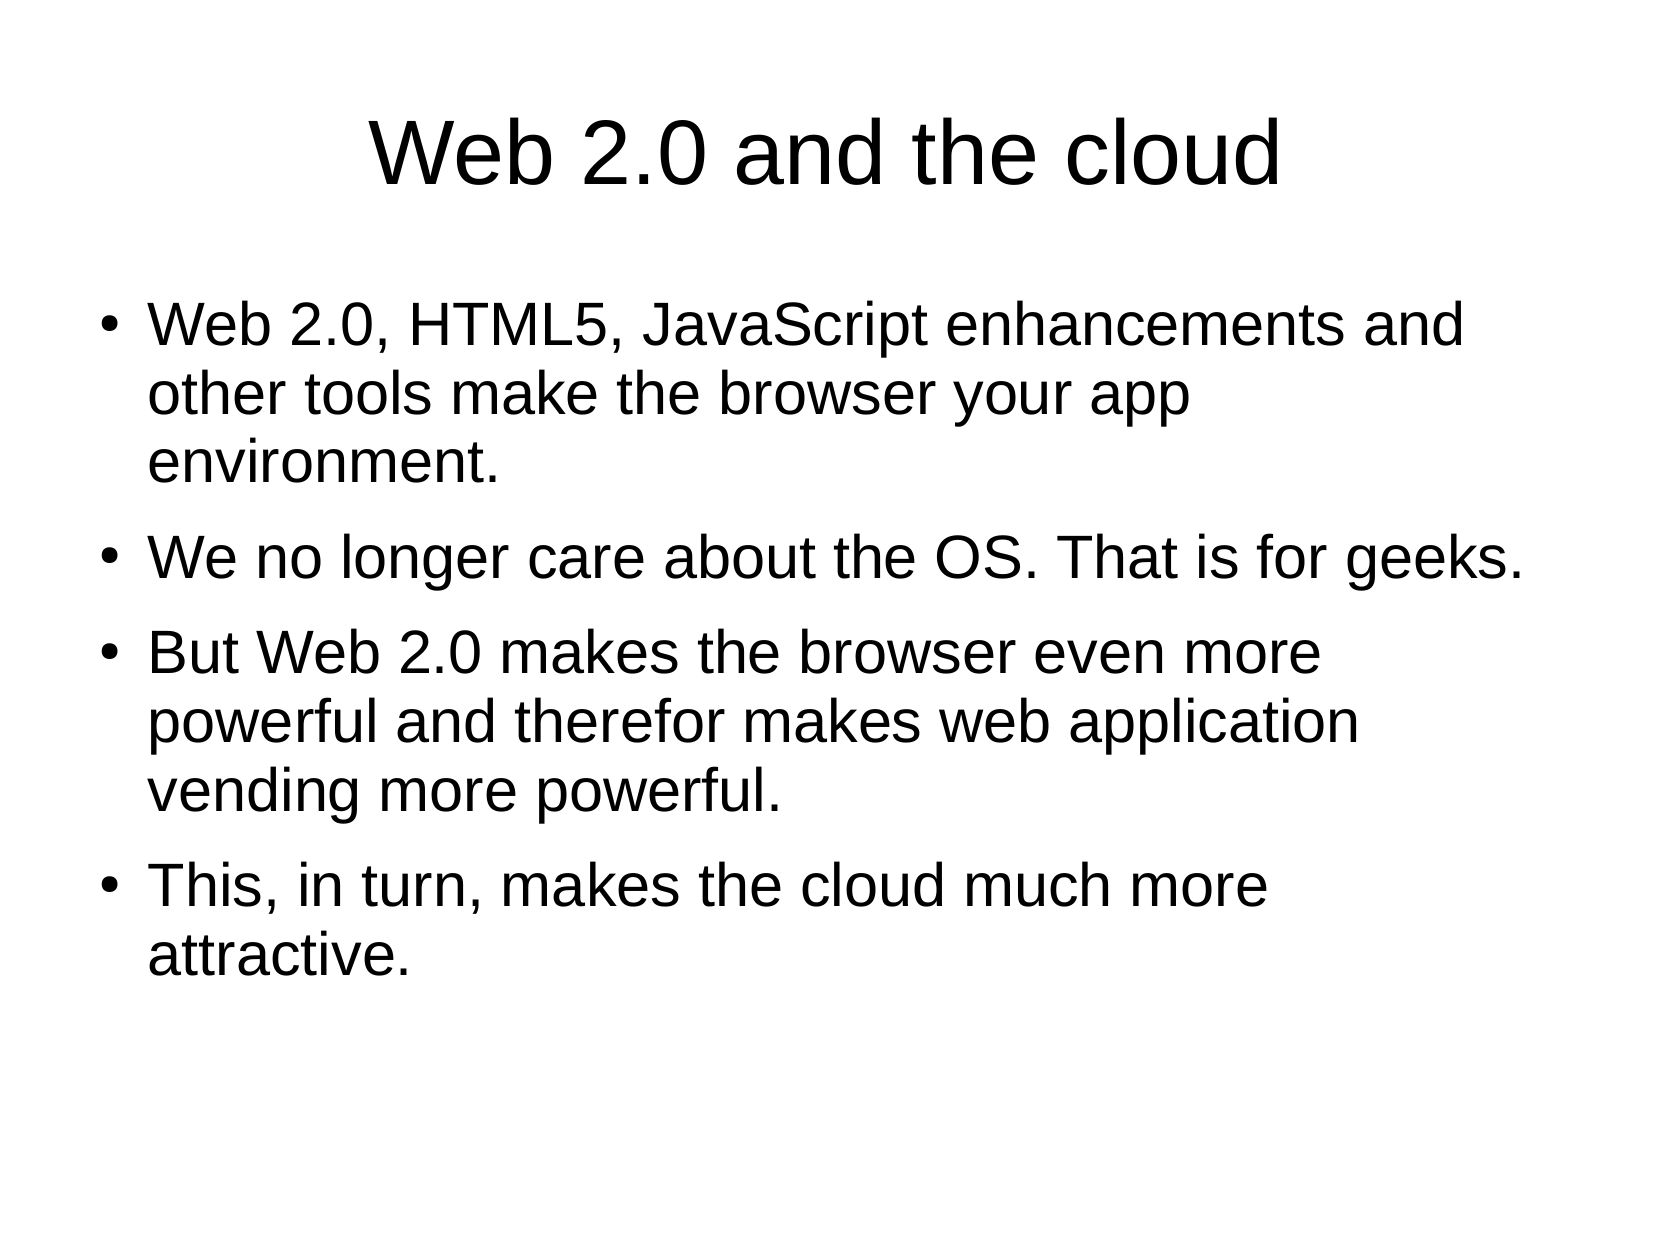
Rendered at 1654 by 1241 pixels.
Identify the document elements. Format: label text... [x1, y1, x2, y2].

list Web 2.0, HTML5, JavaScript enhancements and other tools make the browser your app environment. We no longer care about the OS. That is for geeks. But Web 2.0 makes the browser even more powerful and therefor makes web application vending more powerful. This, in turn, makes the cloud much more attractive. [82, 290, 1538, 1010]
title Web 2.0 and the cloud [82, 49, 1571, 257]
